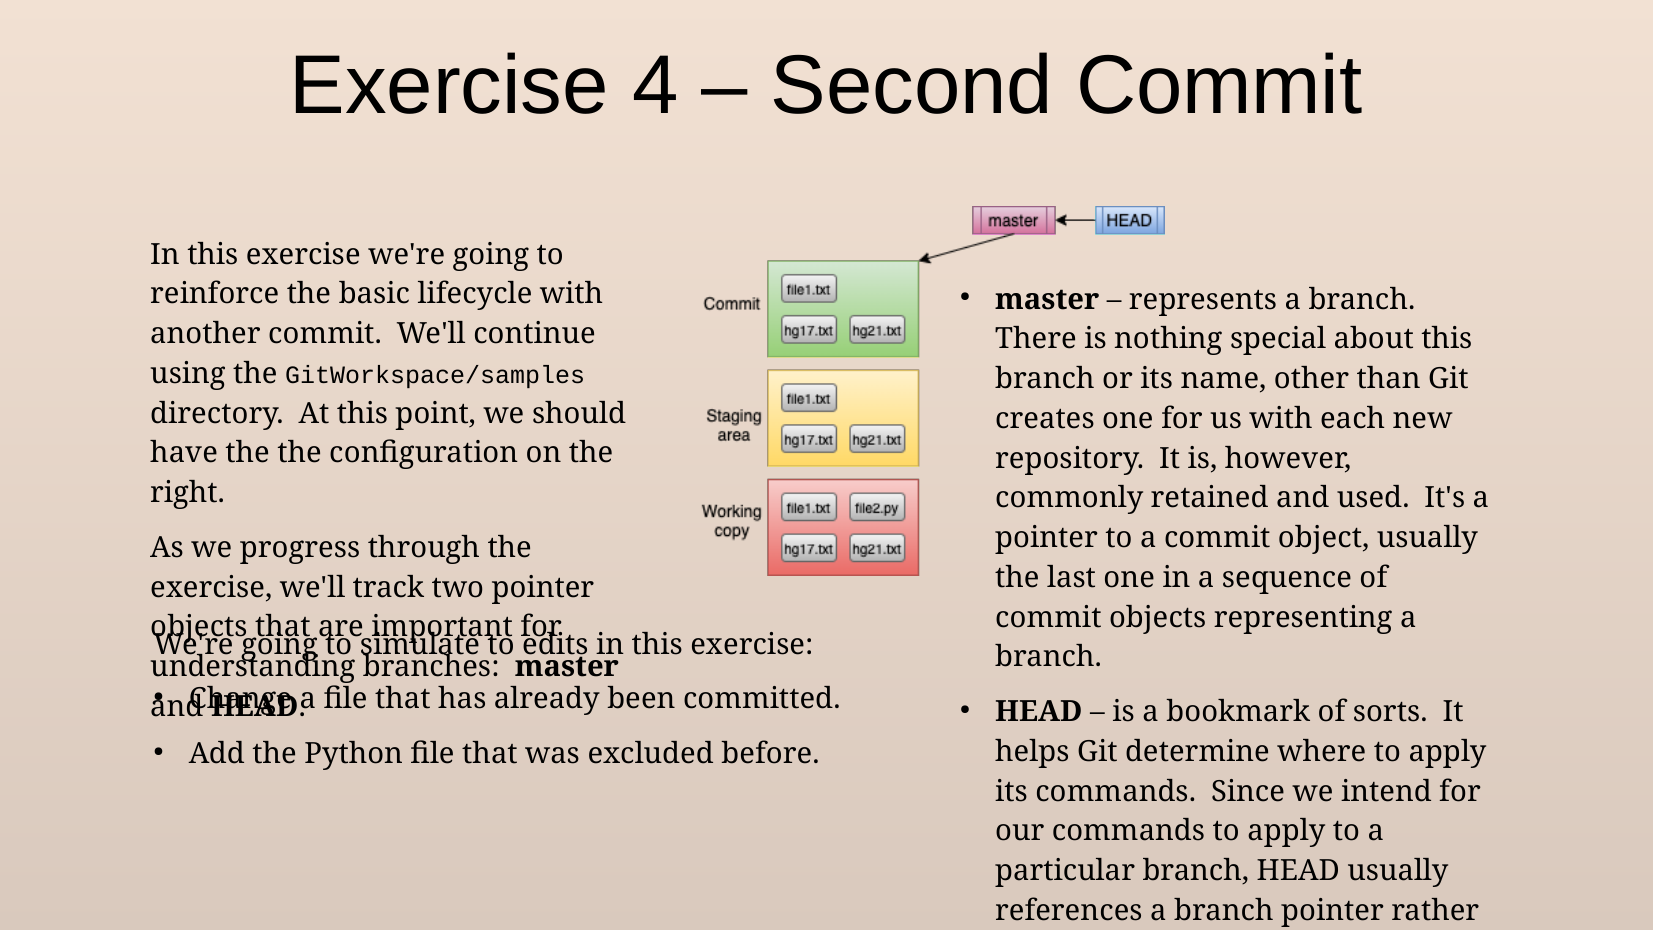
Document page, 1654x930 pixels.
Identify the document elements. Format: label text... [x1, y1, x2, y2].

title Exercise 4 – Second Commit [82, 19, 1571, 151]
text_box master – represents a branch. There is nothing special about this branch or its name, other than Git creates one for us with each new repository. It is, however, commonly retained and used. It's a pointer to a commit object, usually the last one in a sequence of commit objects representing a branch. HEAD – is a bookmark of sorts. It helps Git determine where to apply its commands. Since we intend for our commands to apply to a particular branch, HEAD usually references a branch pointer rather than directly to a commit. Hence it's usually a pointer to a pointer. [945, 270, 1516, 796]
text_box In this exercise we're going to reinforce the basic lifecycle with another commit. We'll continue using the GitWorkspace/samples directory. At this point, we should have the the configuration on the right. As we progress through the exercise, we'll track two pointer objects that are important for understanding branches: master and HEAD. [135, 225, 646, 586]
picture [698, 206, 1165, 576]
text_box We're going to simulate to edits in this exercise: Change a file that has already been committed. Add the Python file that was excluded before. [138, 615, 859, 808]
